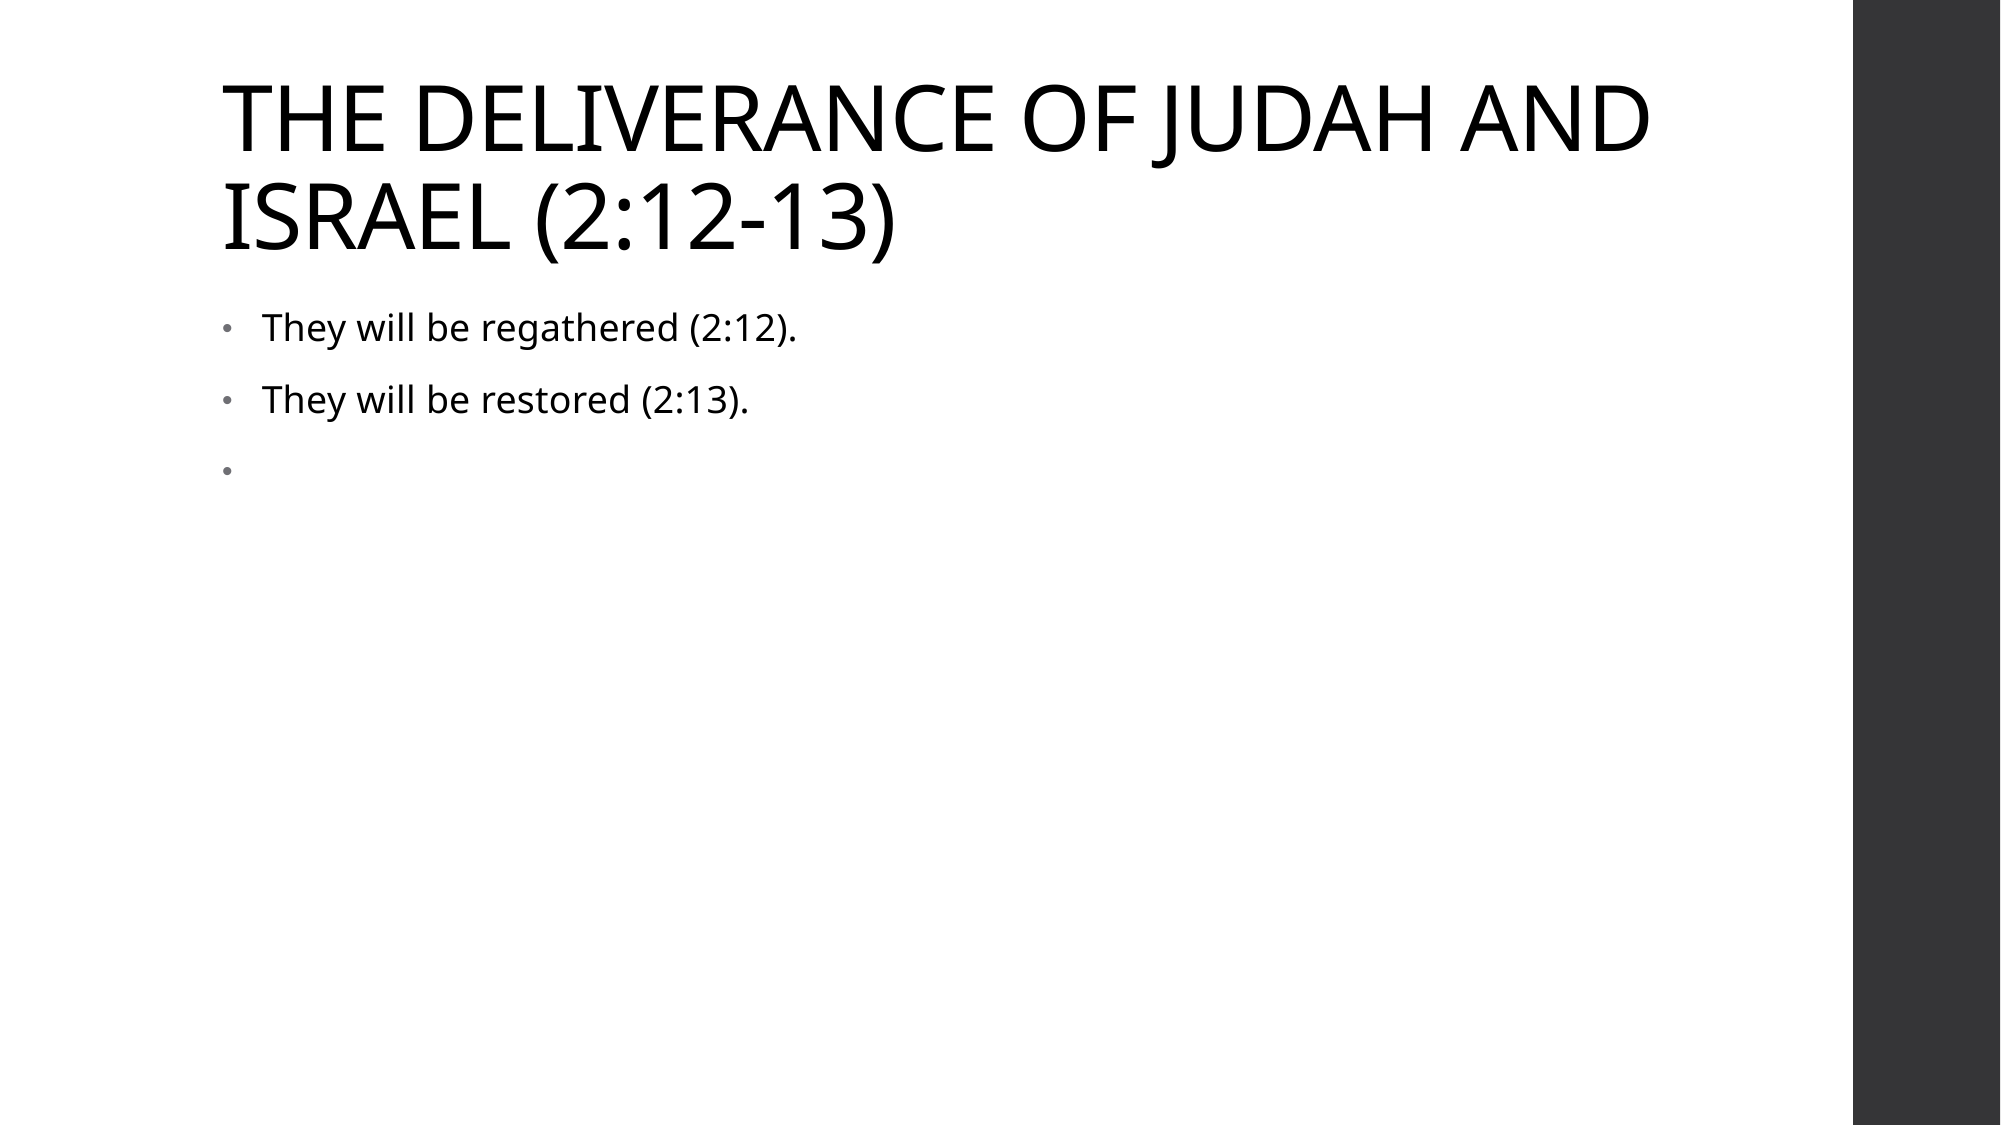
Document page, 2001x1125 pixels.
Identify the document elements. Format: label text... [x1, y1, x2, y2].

list They will be regathered (2:12). They will be restored (2:13). [206, 299, 1617, 1014]
title THE DELIVERANCE OF JUDAH AND ISRAEL (2:12-13) [206, 60, 1797, 278]
